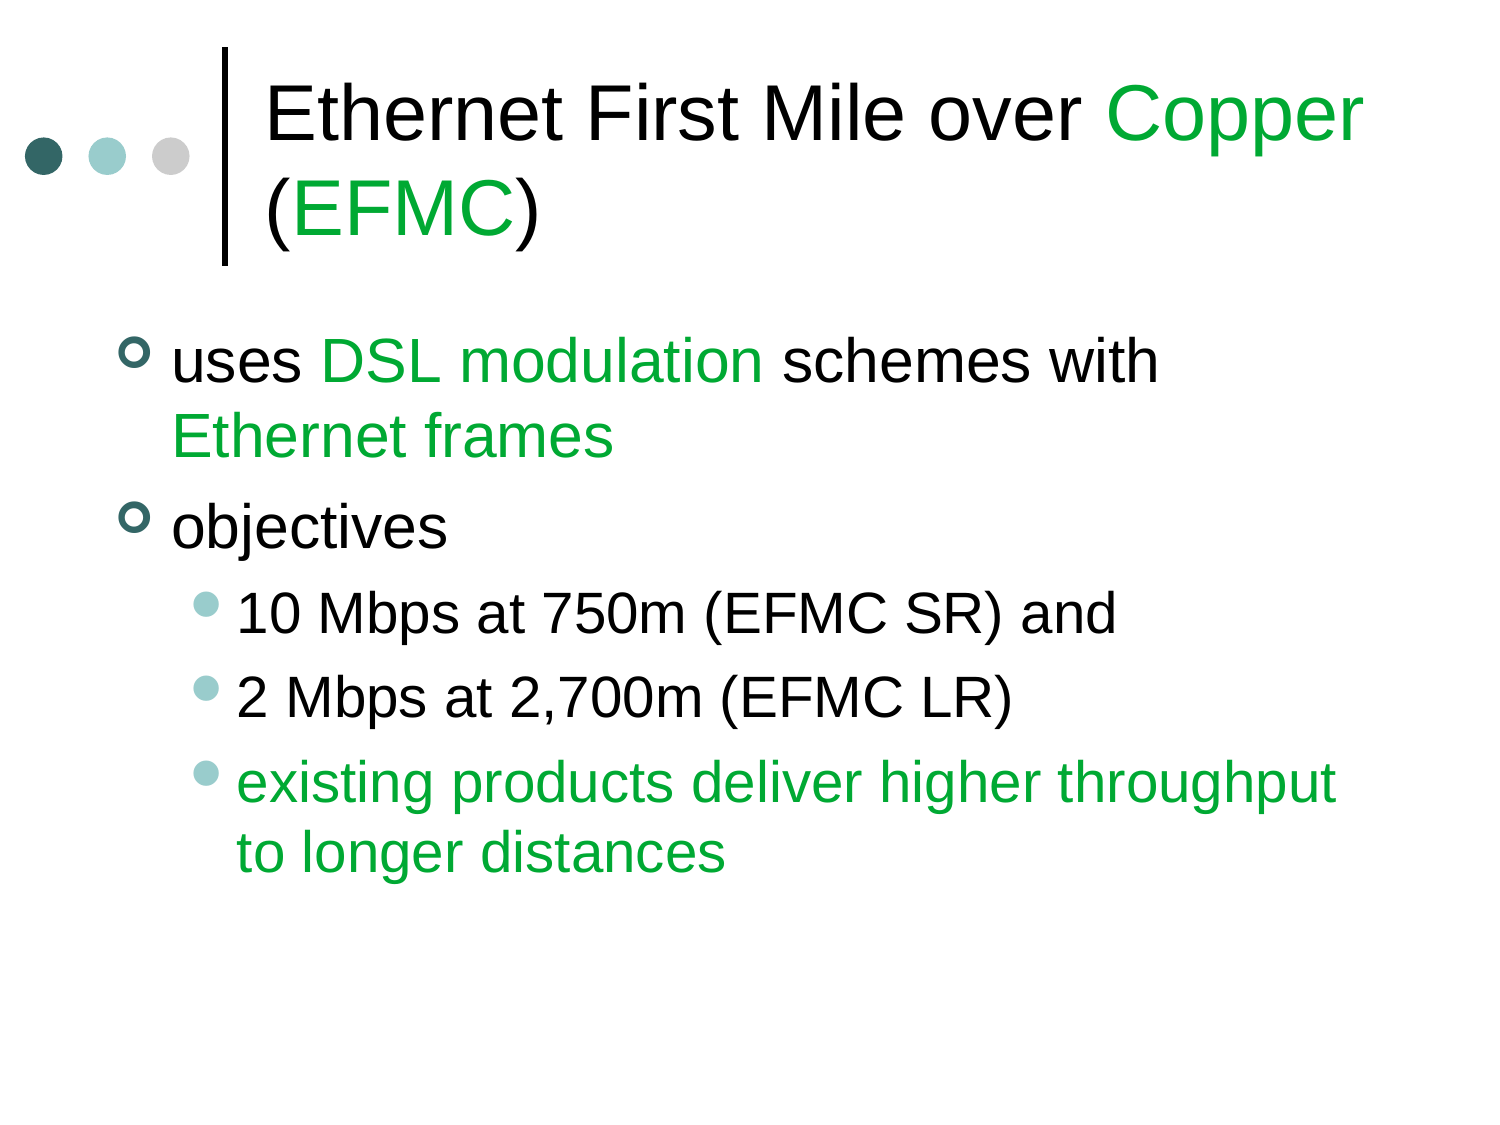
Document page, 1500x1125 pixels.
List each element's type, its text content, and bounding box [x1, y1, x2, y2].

title Ethernet First Mile over Copper (EFMC) [249, 31, 1401, 282]
list uses DSL modulation schemes with Ethernet frames objectives 10 Mbps at 750m (EFMC SR) and 2 Mbps at 2,700m (EFMC LR) existing products deliver higher throughput to longer distances [100, 312, 1400, 988]
